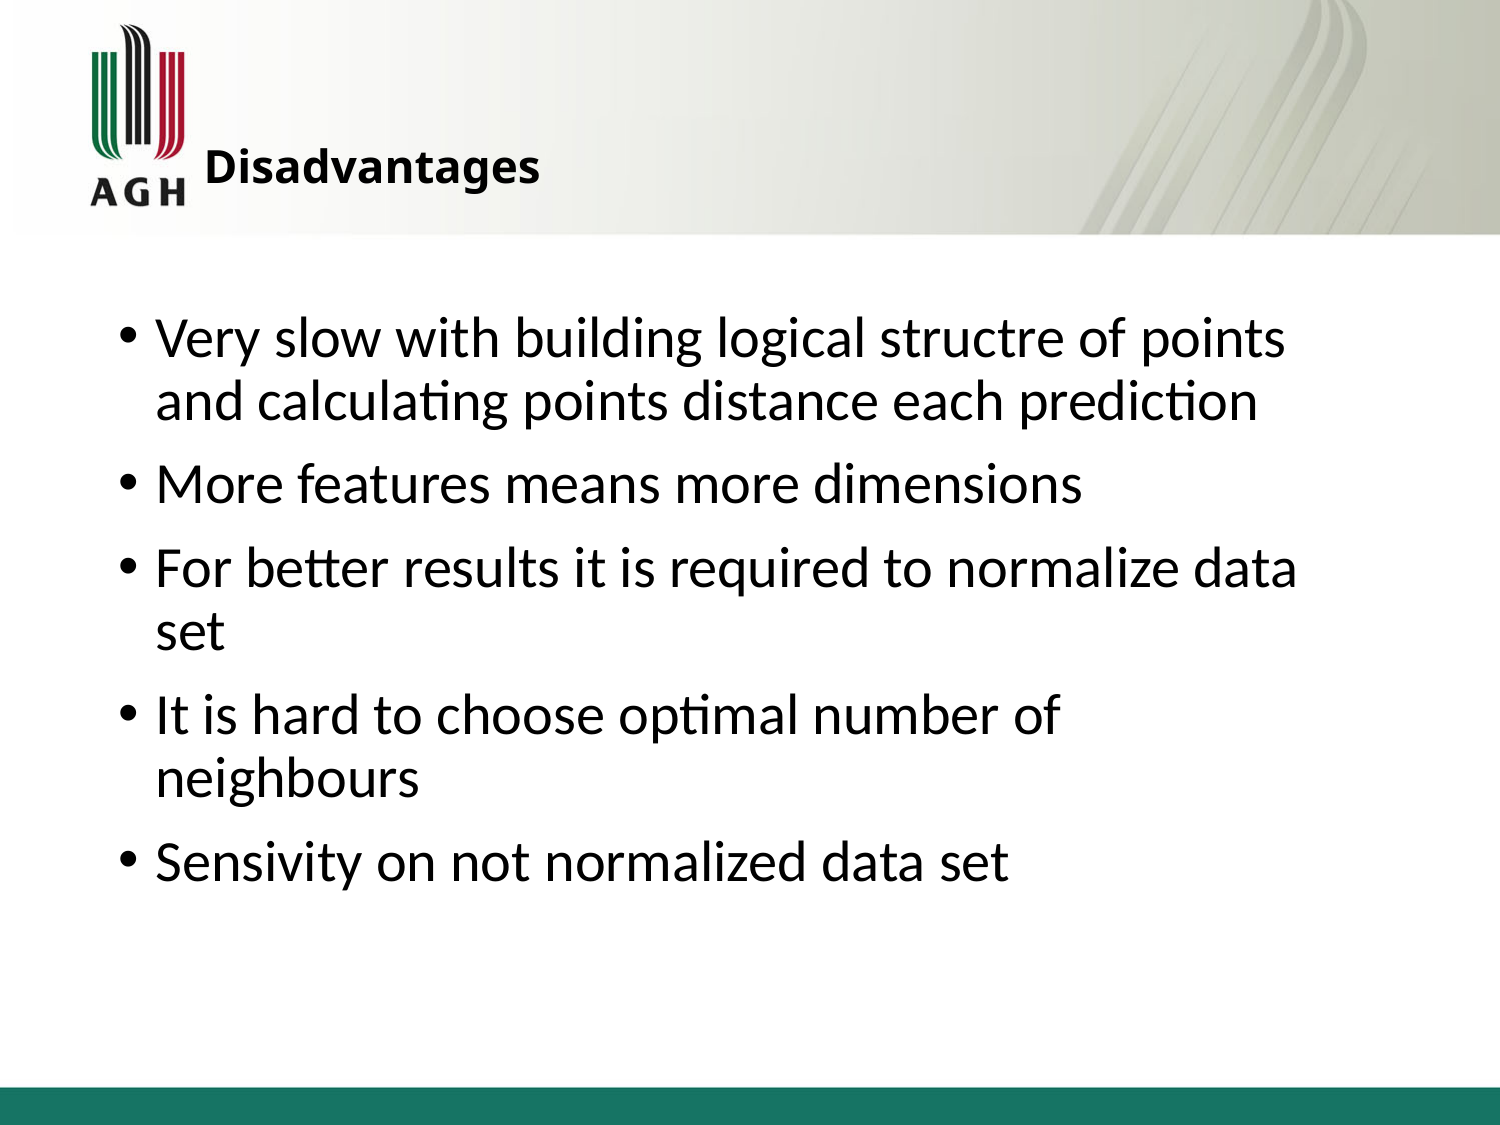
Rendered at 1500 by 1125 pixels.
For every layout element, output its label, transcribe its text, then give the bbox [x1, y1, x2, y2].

text_box Very slow with building logical structre of points and calculating points distance each prediction More features means more dimensions For better results it is required to normalize data set It is hard to choose optimal number of neighbours Sensivity on not normalized data set [103, 299, 1355, 1013]
text_box Disadvantages [188, 59, 1483, 277]
picture [0, 0, 1500, 1125]
